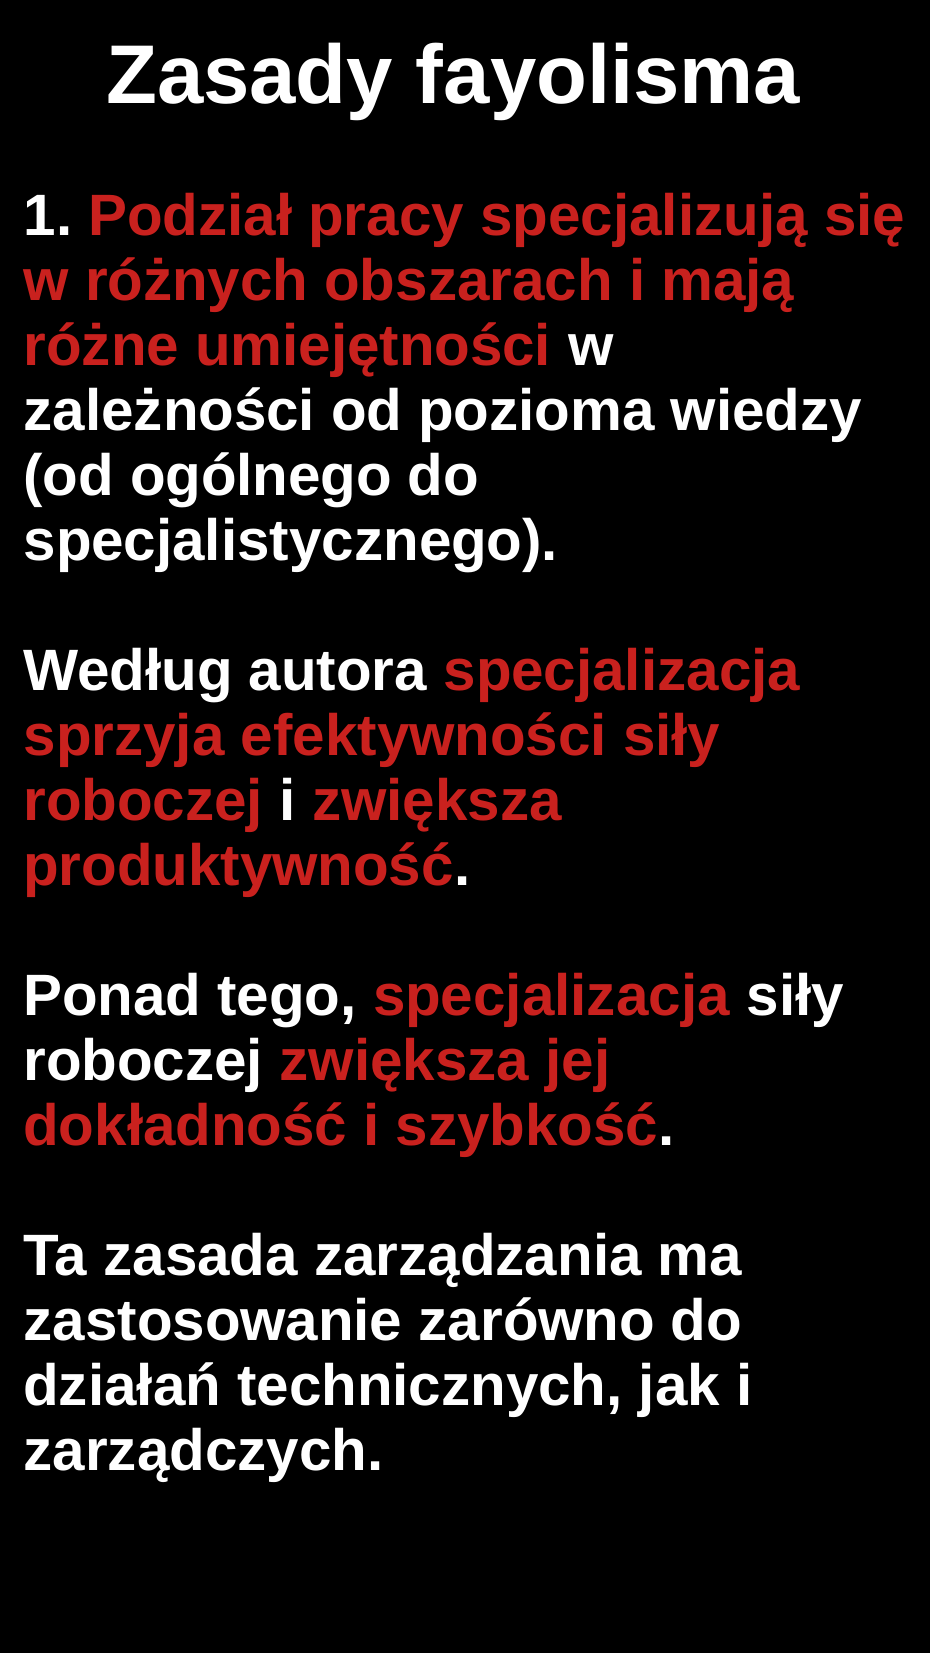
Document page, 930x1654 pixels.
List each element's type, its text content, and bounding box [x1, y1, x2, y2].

subtitle 1. Podział pracy specjalizują się w różnych obszarach i mają różne umiejętności w zależności od pozioma wiedzy (od ogólnego do specjalistycznego). Według autora specjalizacja sprzyja efektywności siły roboczej i zwiększa produktywność. Ponad tego, specjalizacja siły roboczej zwiększa jej dokładność i szybkość. Ta zasada zarządzania ma zastosowanie zarówno do działań technicznych, jak i zarządczych. [23, 182, 917, 1614]
title Zasady fayolisma [0, 0, 930, 150]
